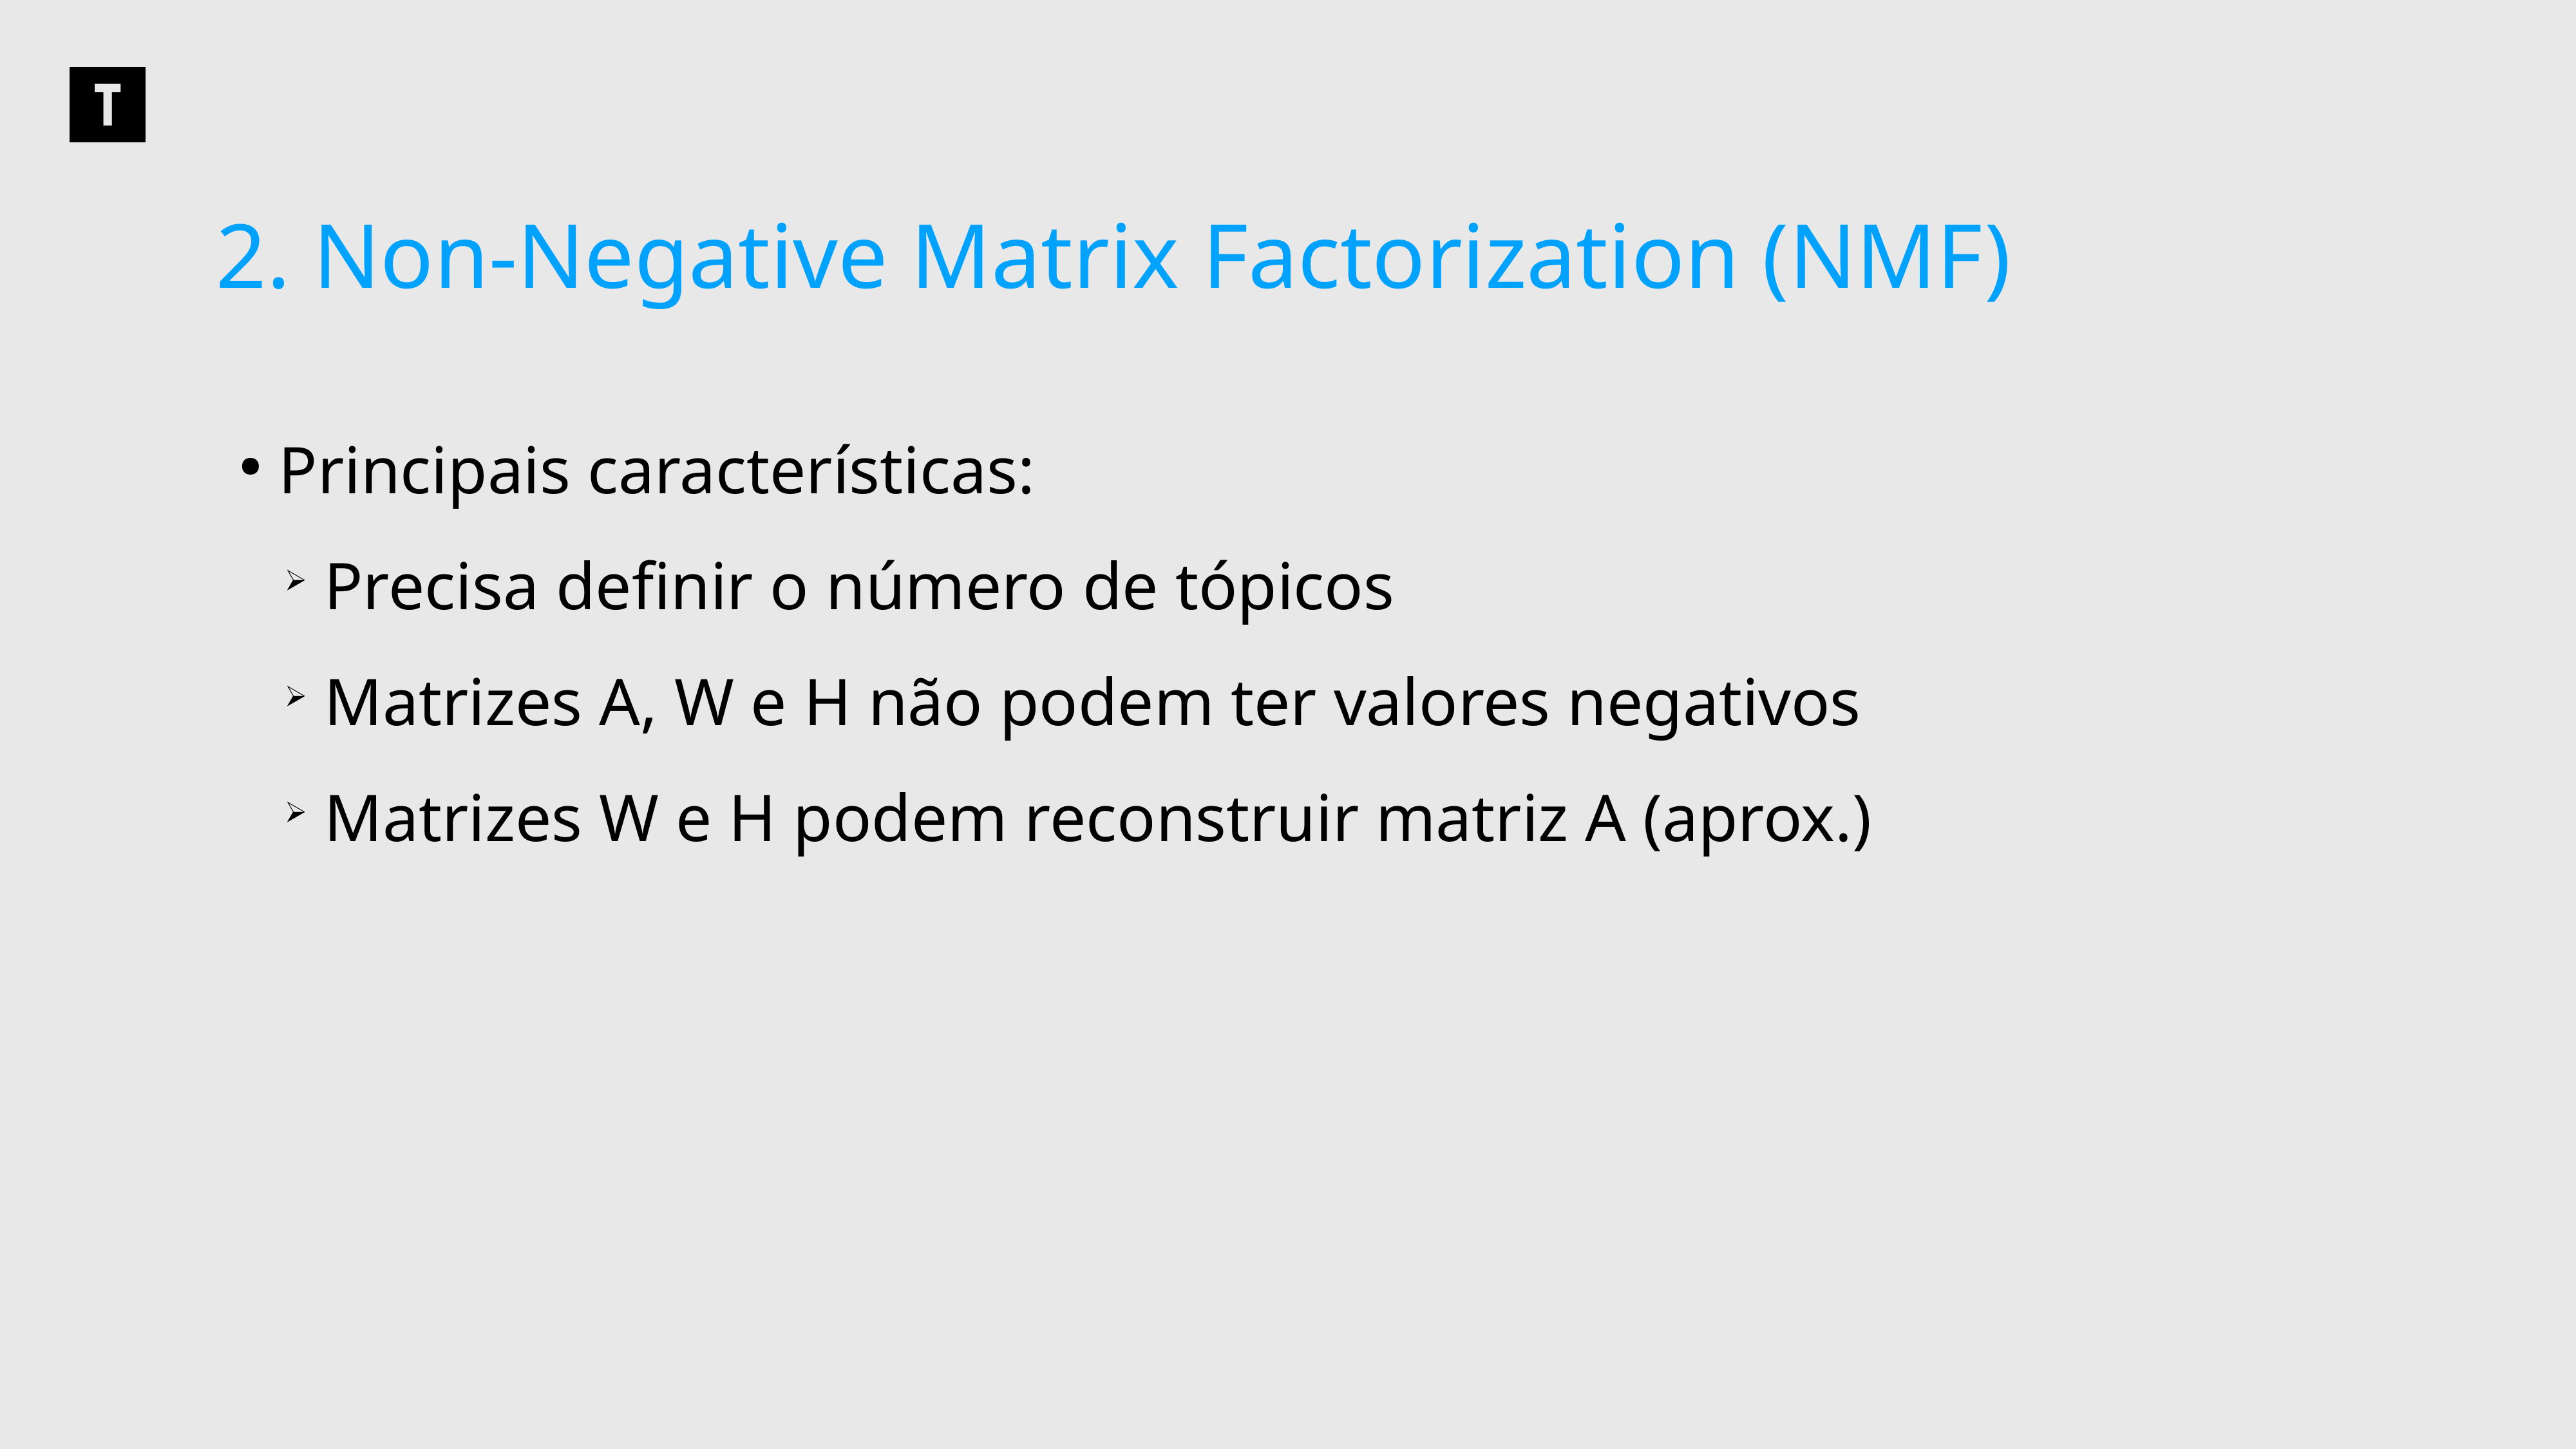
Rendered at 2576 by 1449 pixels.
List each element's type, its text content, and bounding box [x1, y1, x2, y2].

text_box Principais características: Precisa definir o número de tópicos Matrizes A, W e H não podem ter valores negativos Matrizes W e H podem reconstruir matriz A (aprox.) [211, 385, 2351, 589]
picture [70, 67, 146, 142]
text_box 2. Non-Negative Matrix Factorization (NMF) [211, 194, 2267, 312]
